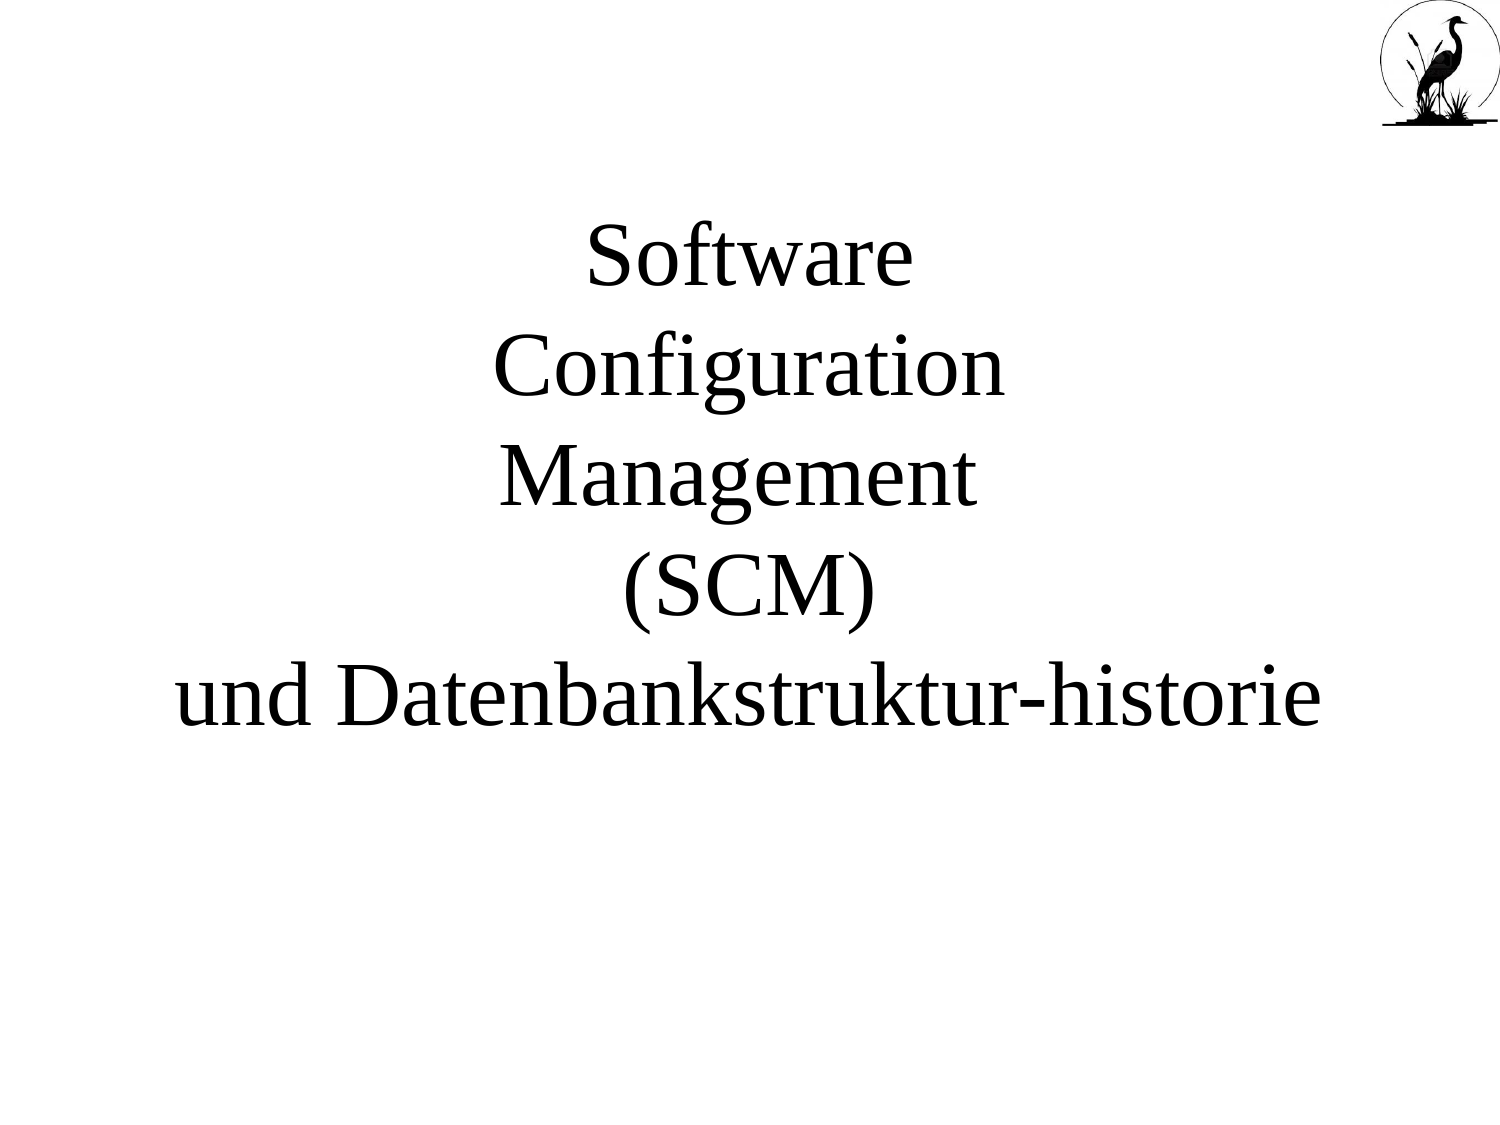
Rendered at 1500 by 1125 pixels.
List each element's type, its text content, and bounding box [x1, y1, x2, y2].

text_box Software Configuration Management (SCM) und Datenbankstruktur-historie [112, 374, 1388, 563]
picture [1380, 0, 1500, 126]
